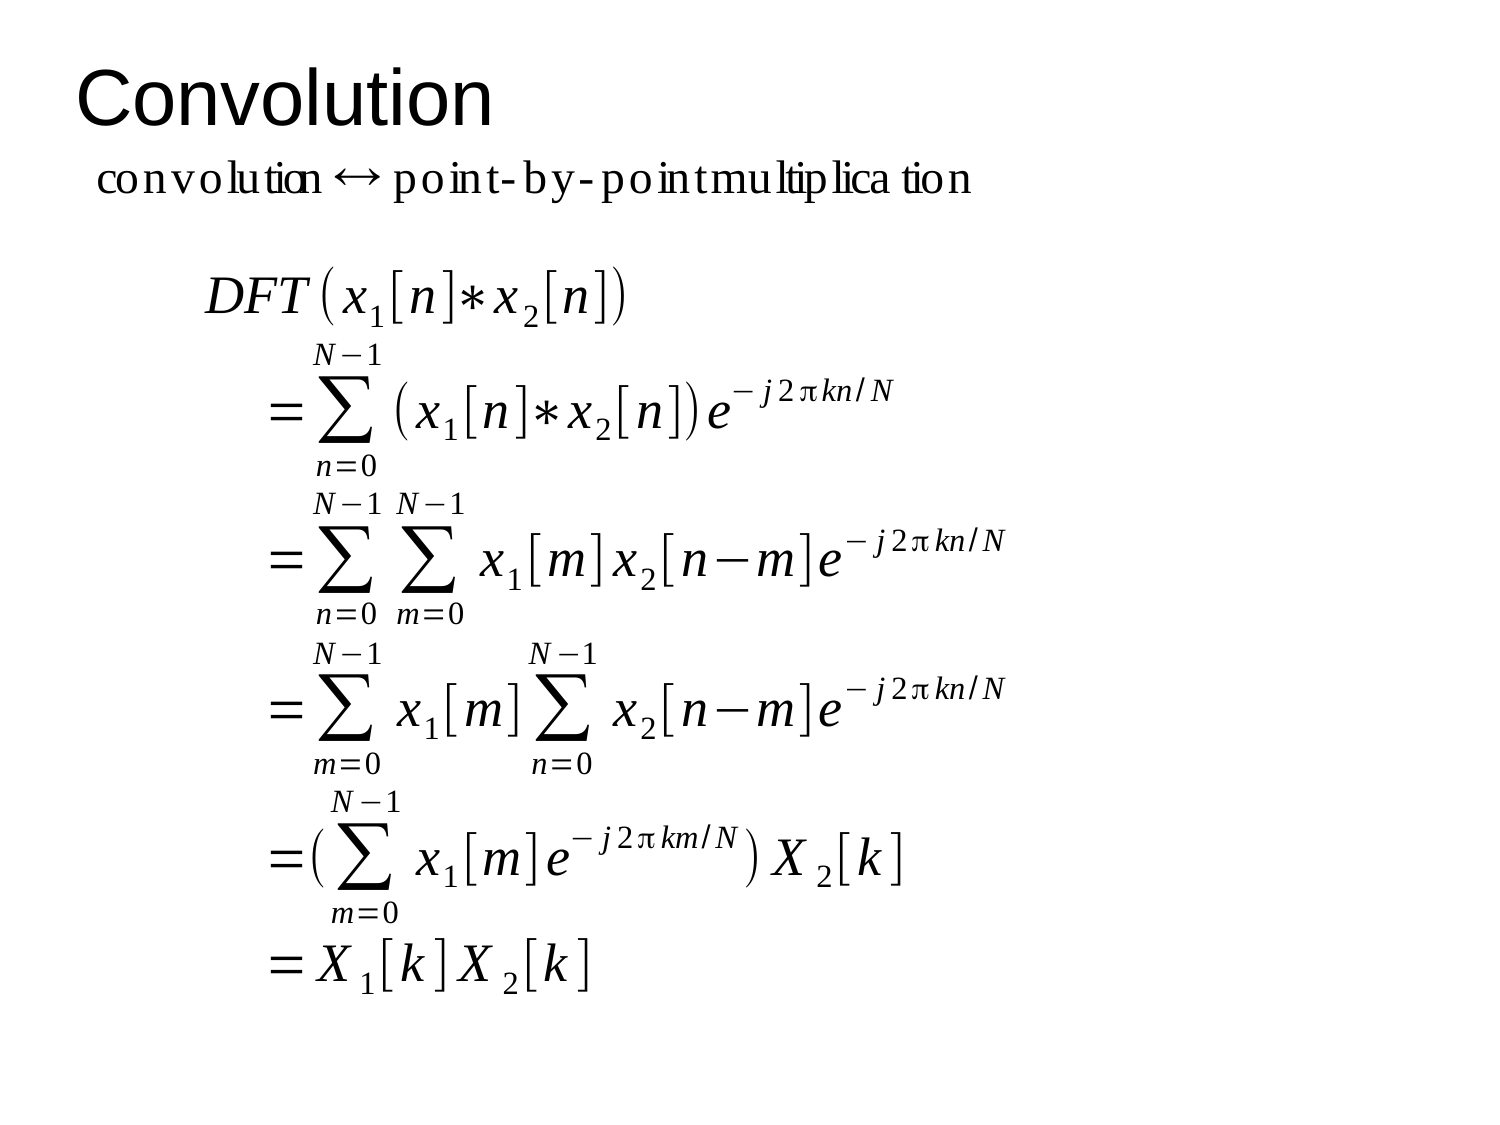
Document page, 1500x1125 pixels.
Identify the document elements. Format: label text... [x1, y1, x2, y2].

title Convolution [75, 44, 1425, 150]
chart [194, 264, 1016, 1064]
picture [90, 149, 986, 213]
